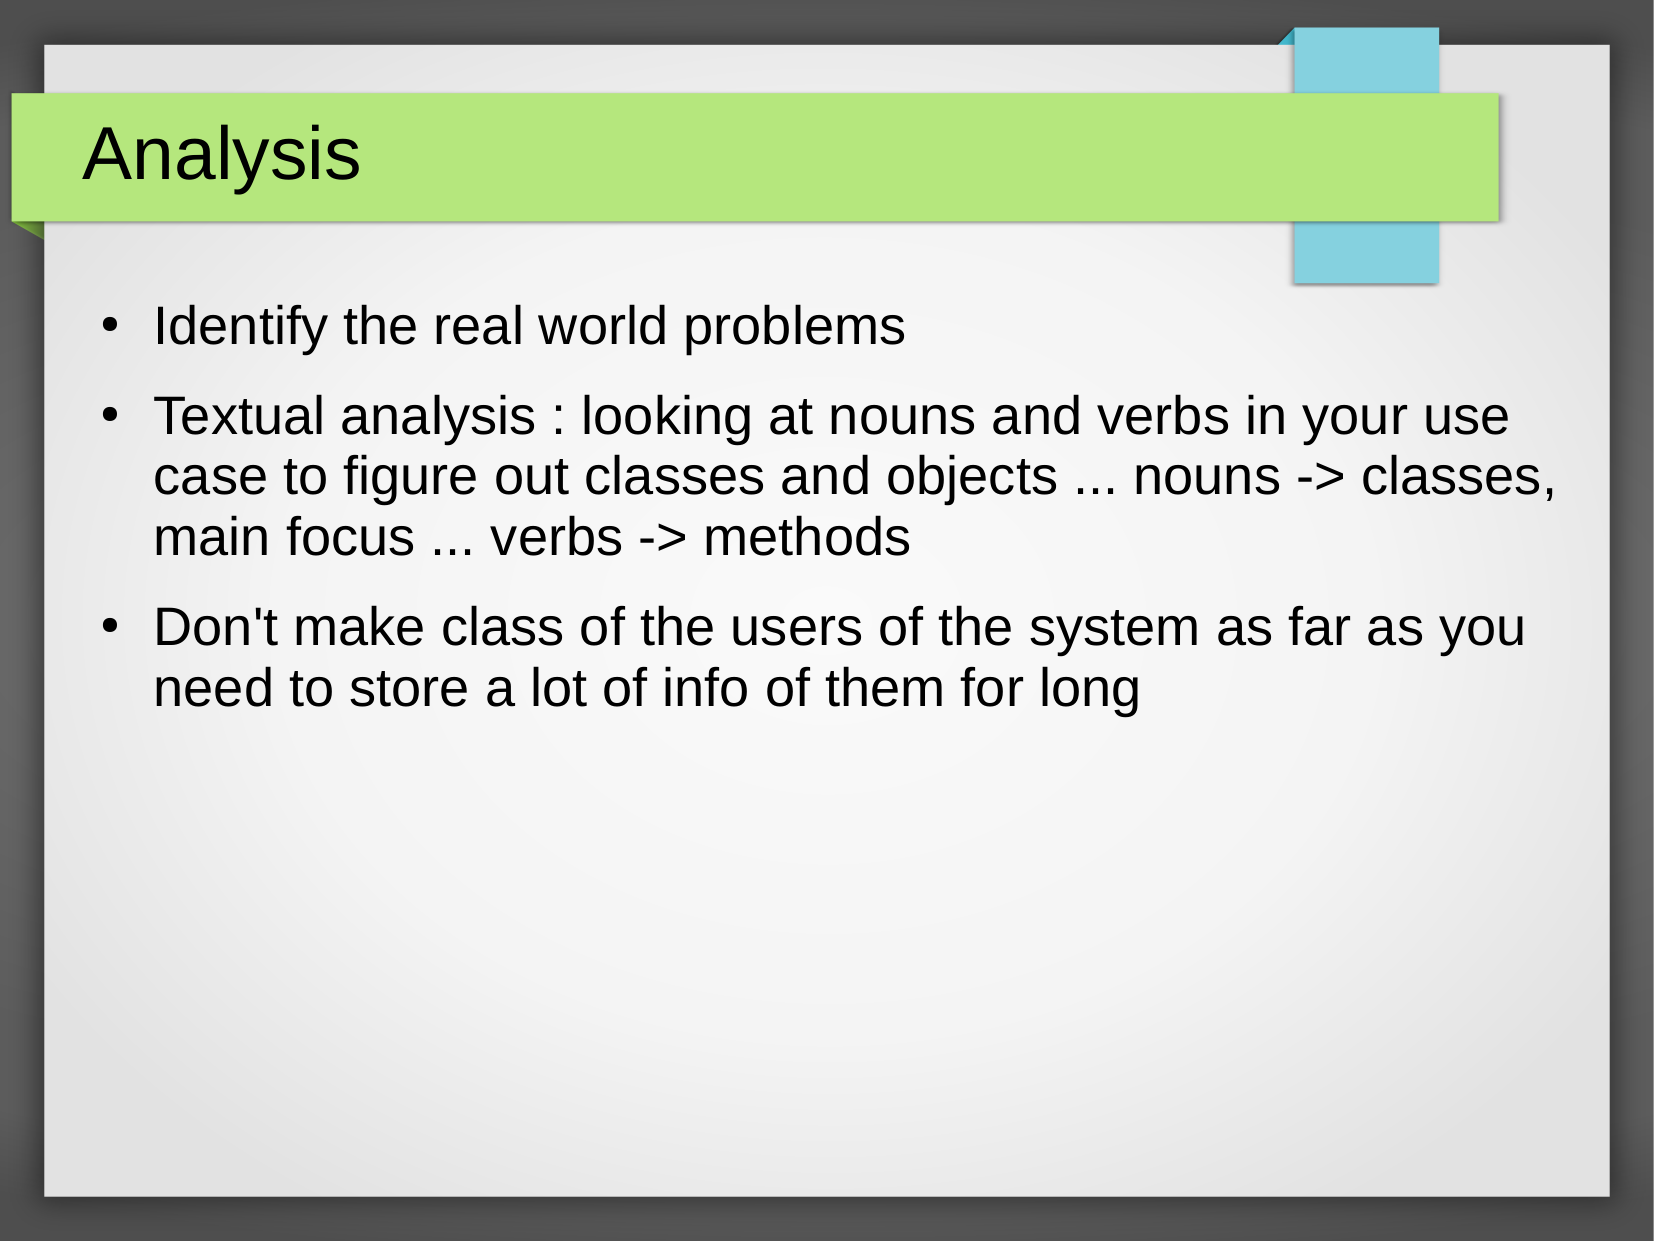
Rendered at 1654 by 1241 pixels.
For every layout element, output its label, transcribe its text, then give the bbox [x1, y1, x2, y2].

picture [0, 0, 1654, 1241]
title Analysis [82, 94, 1264, 213]
list Identify the real world problems Textual analysis : looking at nouns and verbs in your use case to figure out classes and objects ... nouns -> classes, main focus ... verbs -> methods Don't make class of the users of the system as far as you need to store a lot of info of them for long [82, 295, 1571, 1015]
